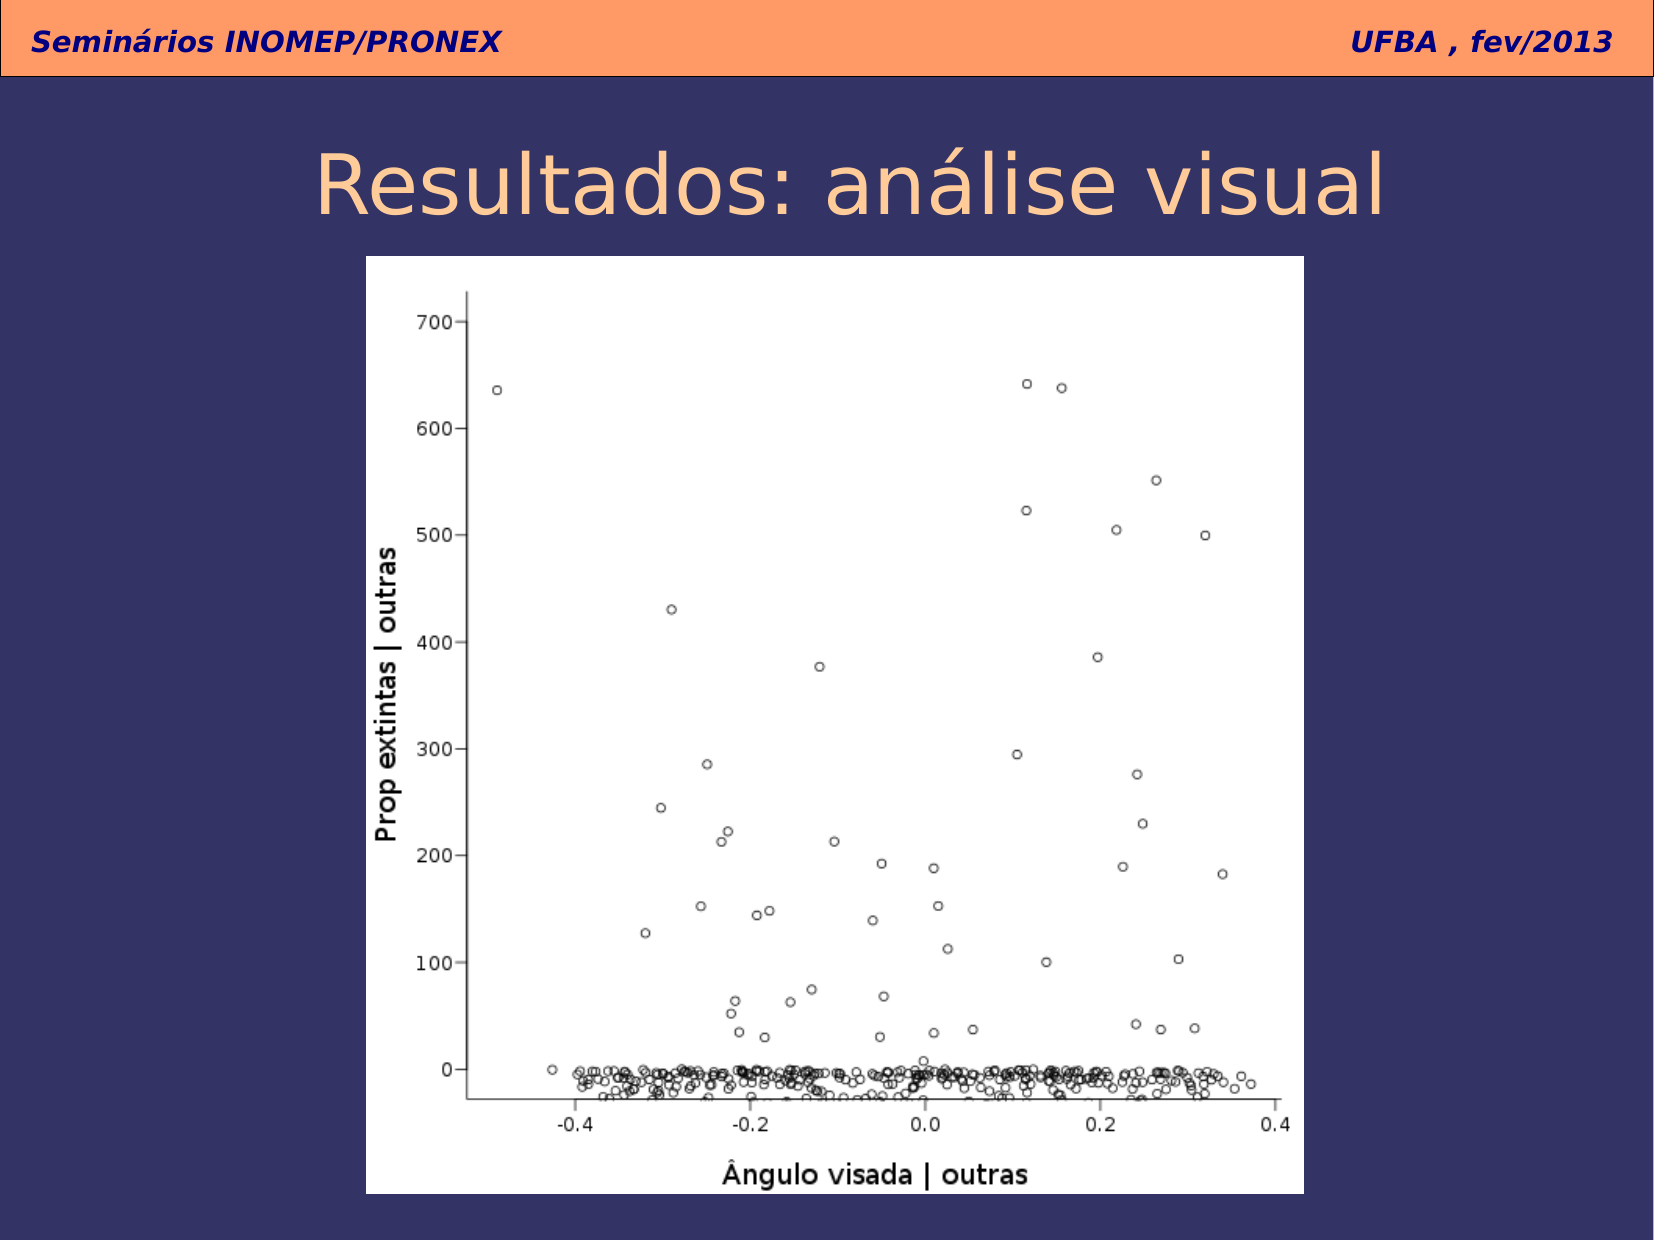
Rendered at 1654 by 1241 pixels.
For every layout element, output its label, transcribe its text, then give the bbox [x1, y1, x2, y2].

title Resultados: análise visual [68, 111, 1634, 259]
picture [366, 256, 1304, 1194]
